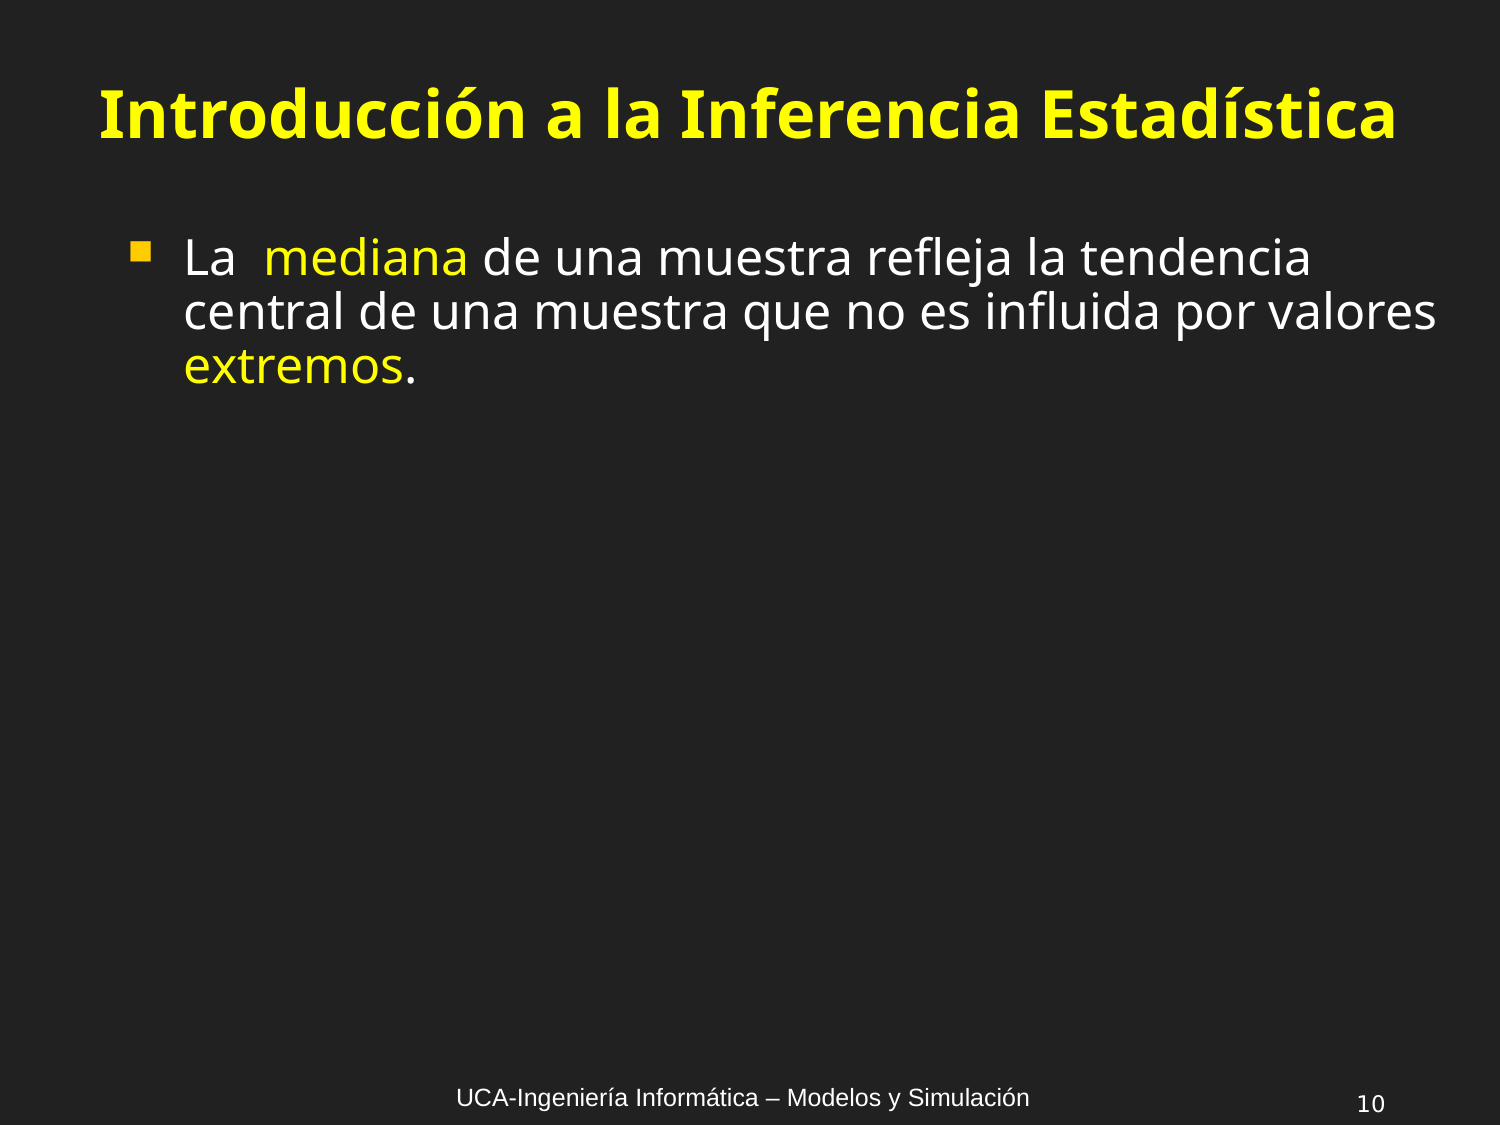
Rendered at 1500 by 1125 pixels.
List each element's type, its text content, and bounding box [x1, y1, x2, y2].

title Introducción a la Inferencia Estadística [75, 37, 1426, 188]
list La mediana de una muestra refleja la tendencia central de una muestra que no es influida por valores extremos. [112, 224, 1463, 1043]
